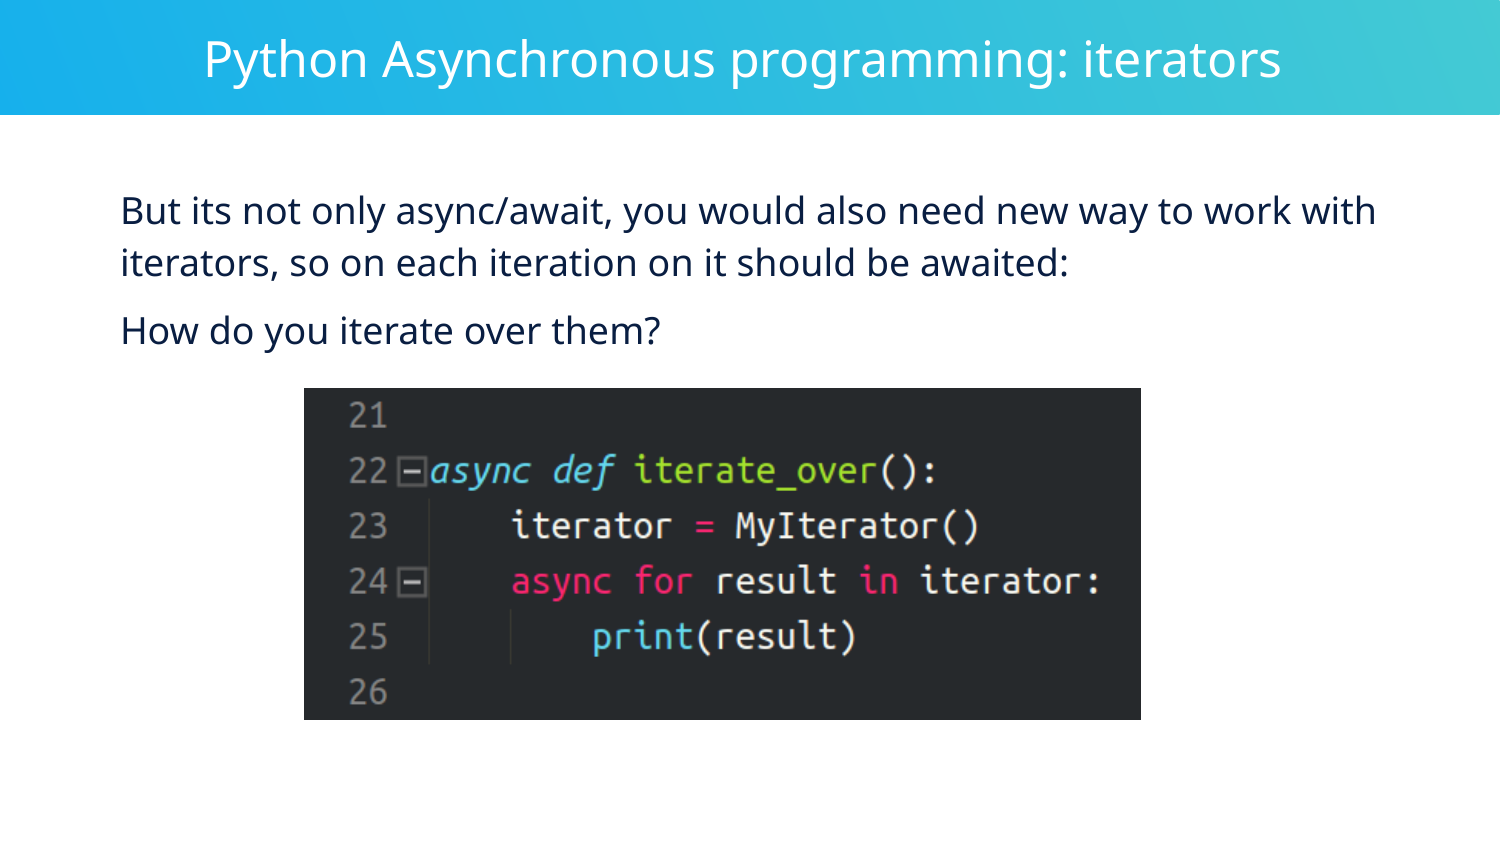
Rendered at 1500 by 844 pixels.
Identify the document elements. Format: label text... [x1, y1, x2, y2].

text_box But its not only async/await, you would also need new way to work with iterators, so on each iteration on it should be awaited: How do you iterate over them? [105, 165, 1411, 781]
text_box Python Asynchronous programming: iterators [0, 0, 1500, 115]
picture [304, 388, 1141, 721]
